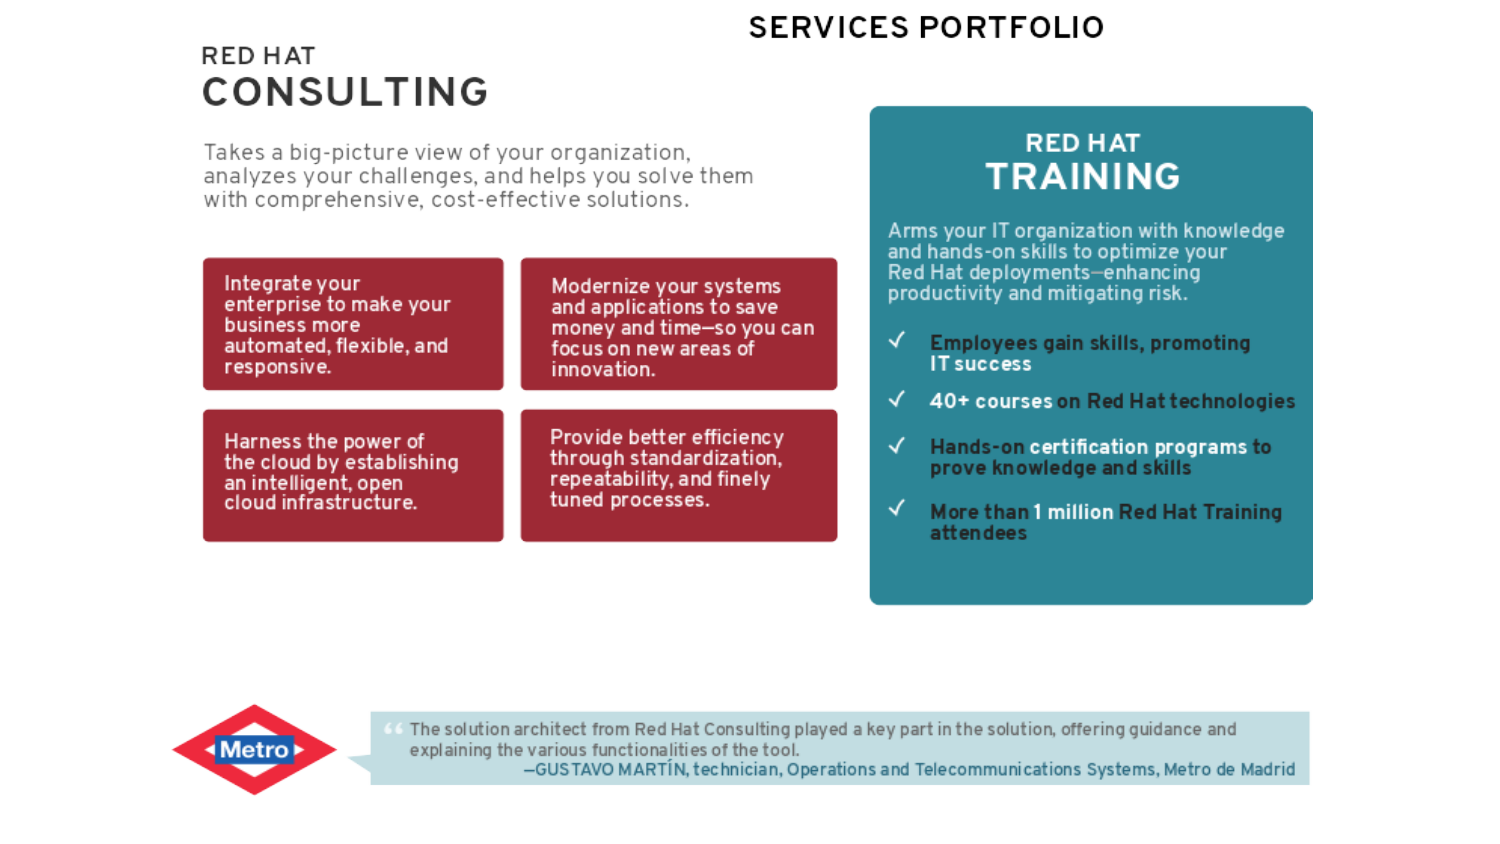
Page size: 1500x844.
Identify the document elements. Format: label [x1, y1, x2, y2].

picture [60, 5, 1313, 838]
